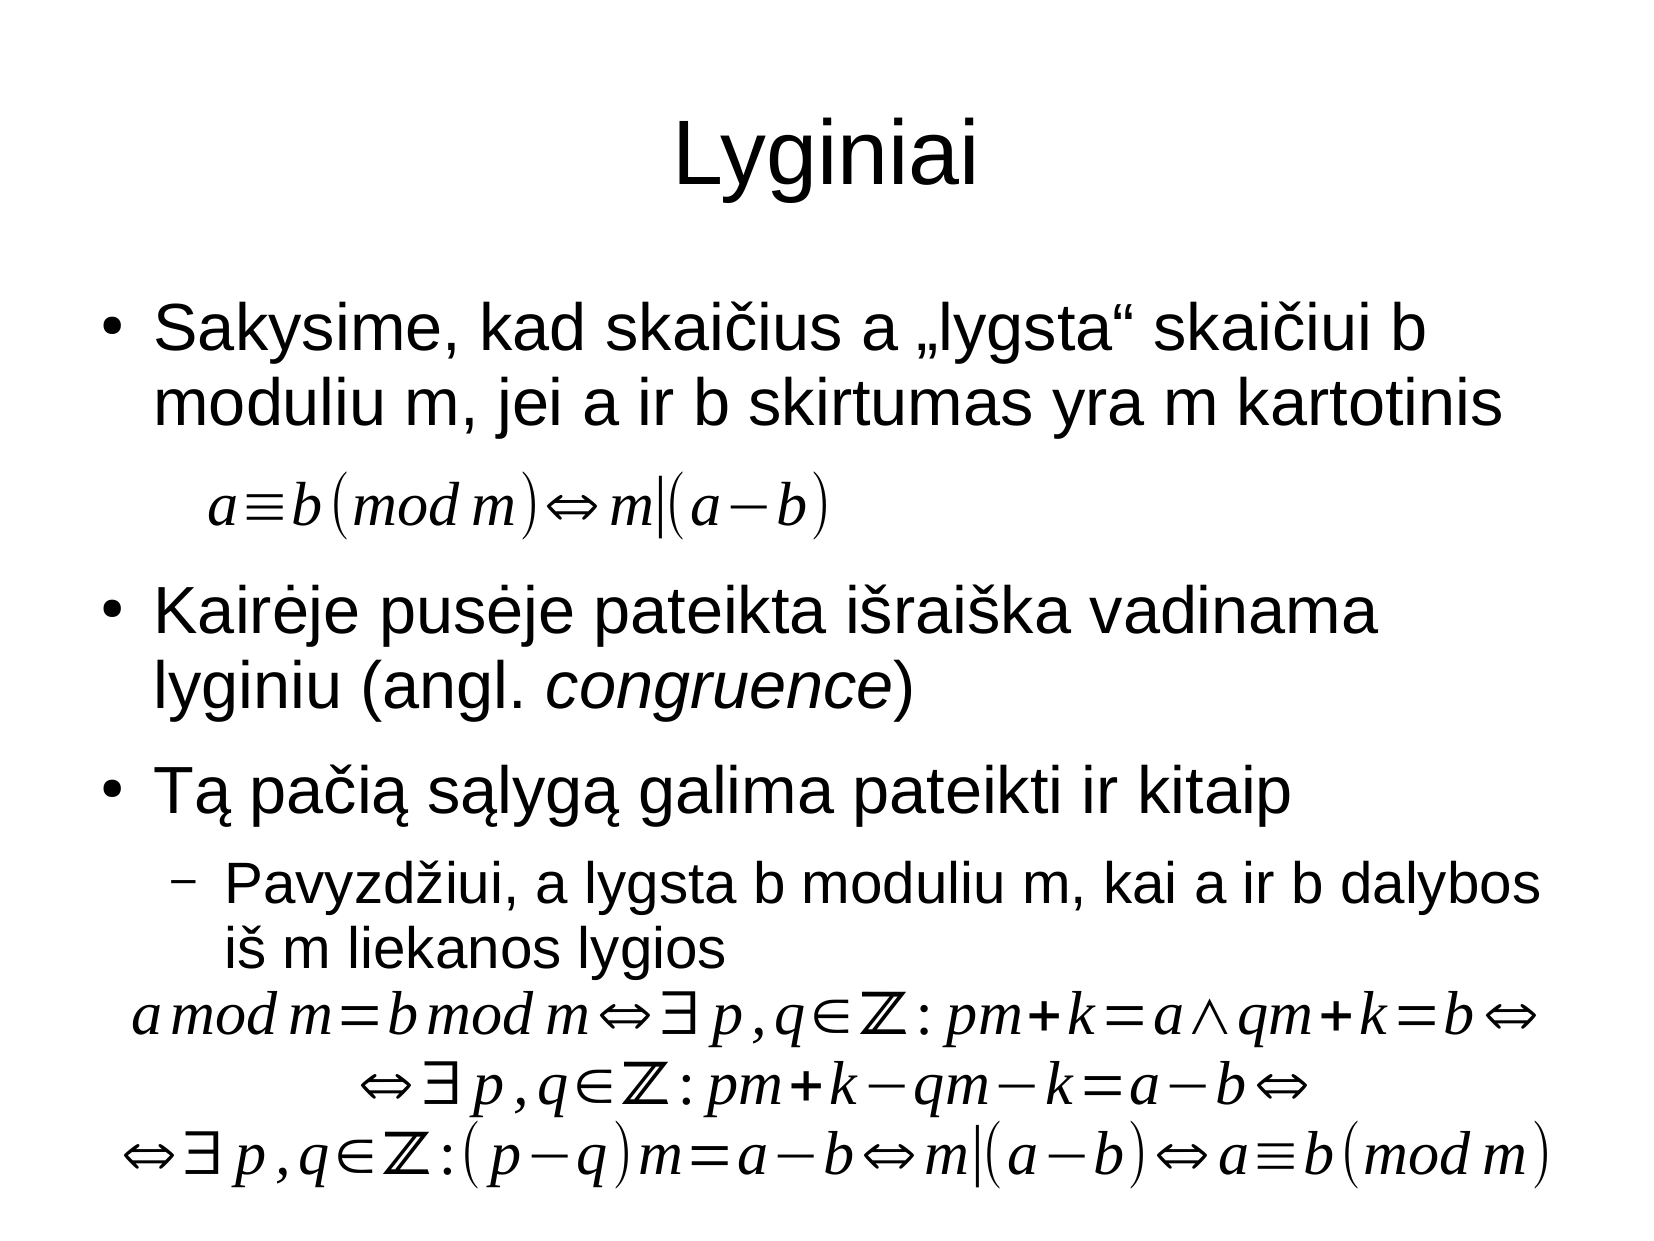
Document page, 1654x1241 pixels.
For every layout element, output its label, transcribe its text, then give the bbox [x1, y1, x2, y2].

chart [199, 468, 838, 544]
title Lyginiai [82, 49, 1571, 257]
chart [113, 978, 1558, 1193]
list Sakysime, kad skaičius a „lygsta“ skaičiui b moduliu m, jei a ir b skirtumas yra m kartotinis Kairėje pusėje pateikta išraiška vadinama lyginiu (angl. congruence) Tą pačią sąlygą galima pateikti ir kitaip Pavyzdžiui, a lygsta b moduliu m, kai a ir b dalybos iš m liekanos lygios [82, 290, 1571, 1010]
